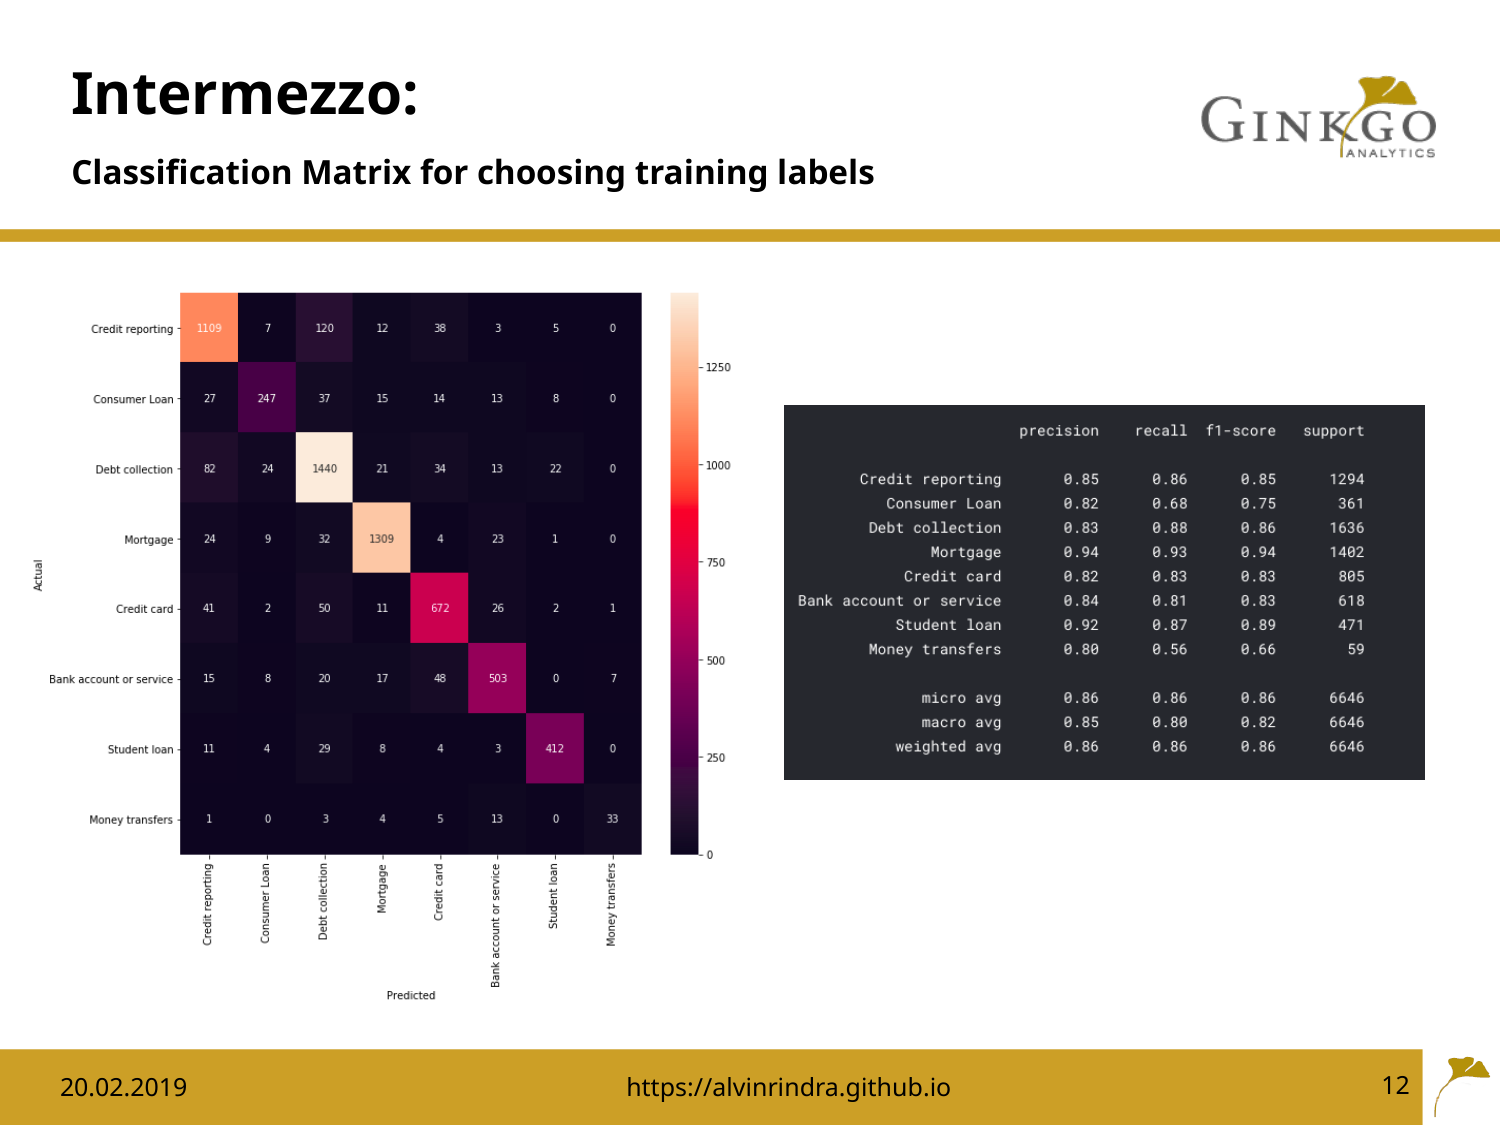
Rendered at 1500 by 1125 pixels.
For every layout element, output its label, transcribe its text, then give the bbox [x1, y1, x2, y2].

picture [0, 0, 1500, 1125]
list Intermezzo: Classification Matrix for choosing training labels [71, 56, 1066, 240]
text_box https://alvinrindra.github.io [266, 1056, 993, 1117]
text_box 20.02.2019 [60, 1056, 266, 1117]
list [60, 289, 1425, 1081]
text_box <number> [1196, 1056, 1425, 1117]
